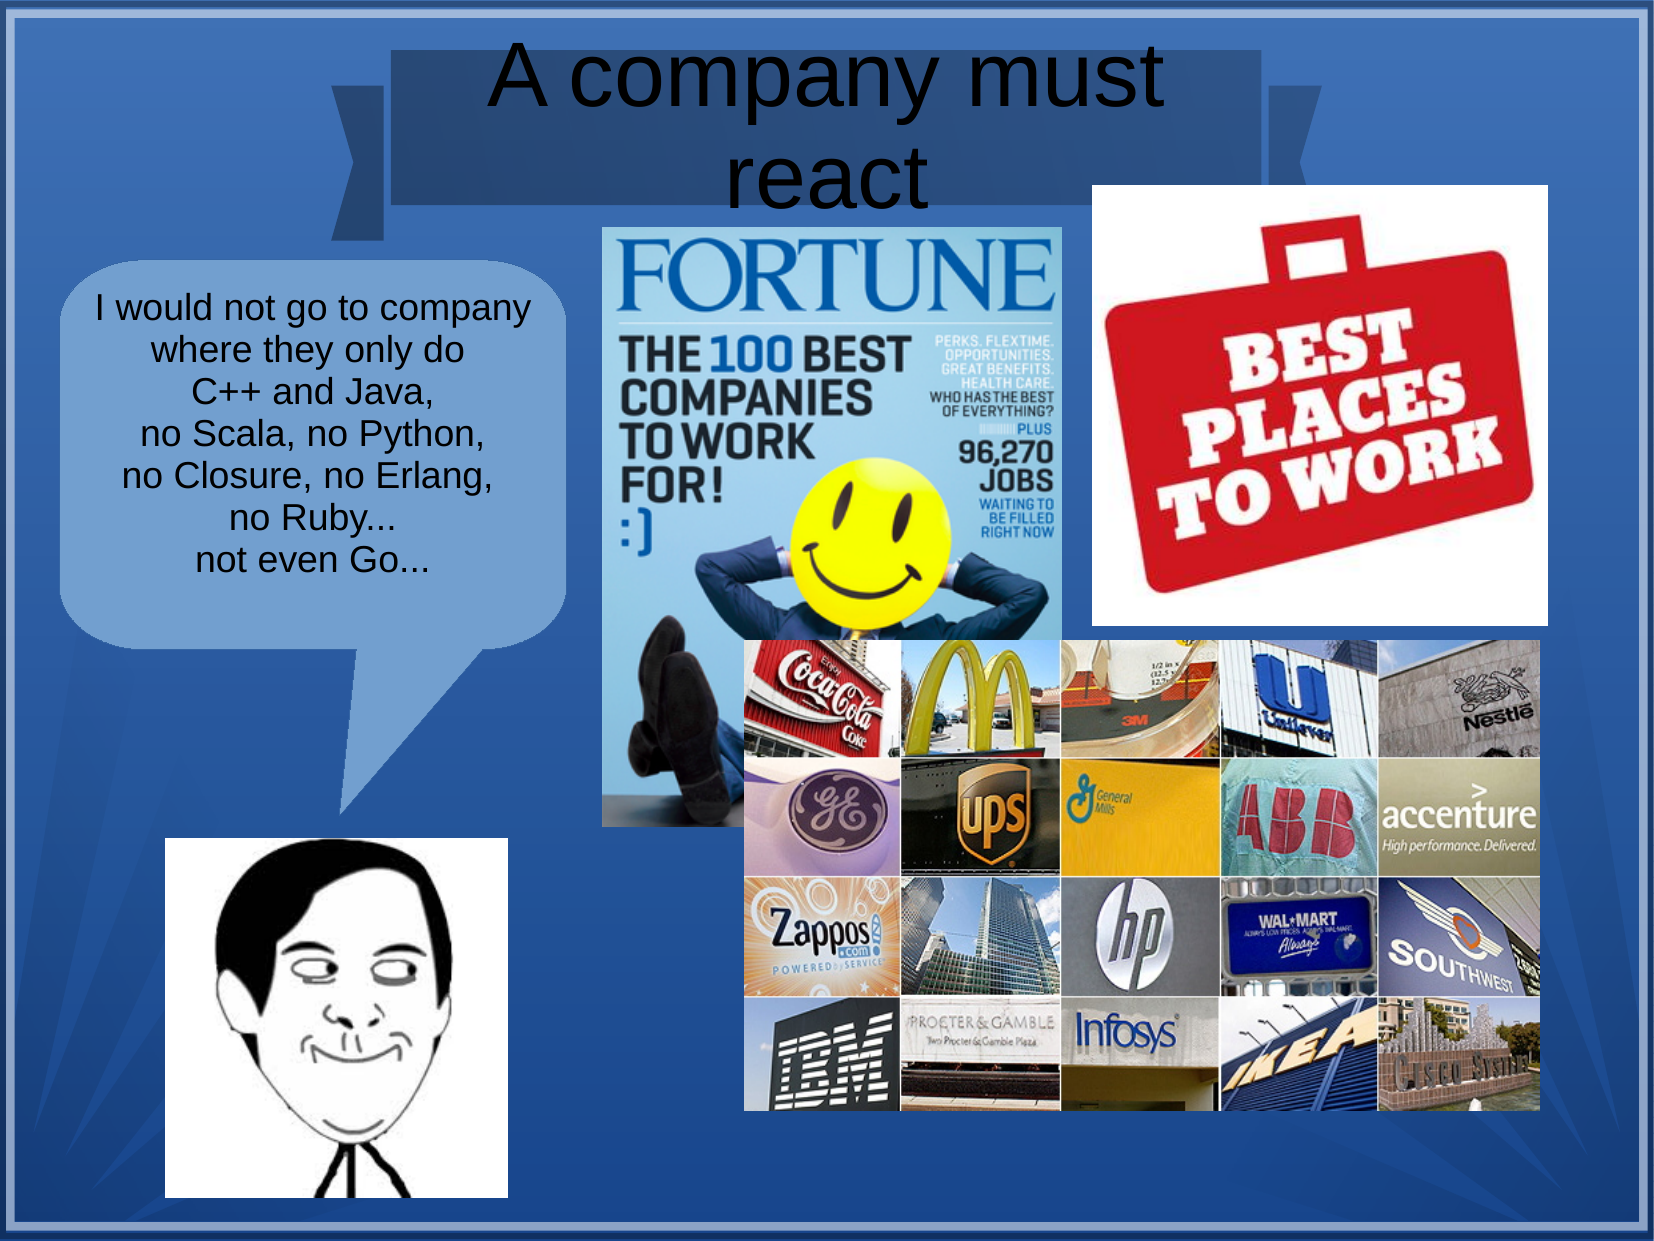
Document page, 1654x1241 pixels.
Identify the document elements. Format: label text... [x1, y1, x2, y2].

picture [165, 838, 508, 1198]
text_box I would not go to company where they only do C++ and Java, no Scala, no Python, no Closure, no Erlang, no Ruby... not even Go... [59, 259, 567, 816]
picture [602, 227, 1540, 1111]
picture [1092, 185, 1548, 626]
title A company must react [389, 23, 1264, 229]
